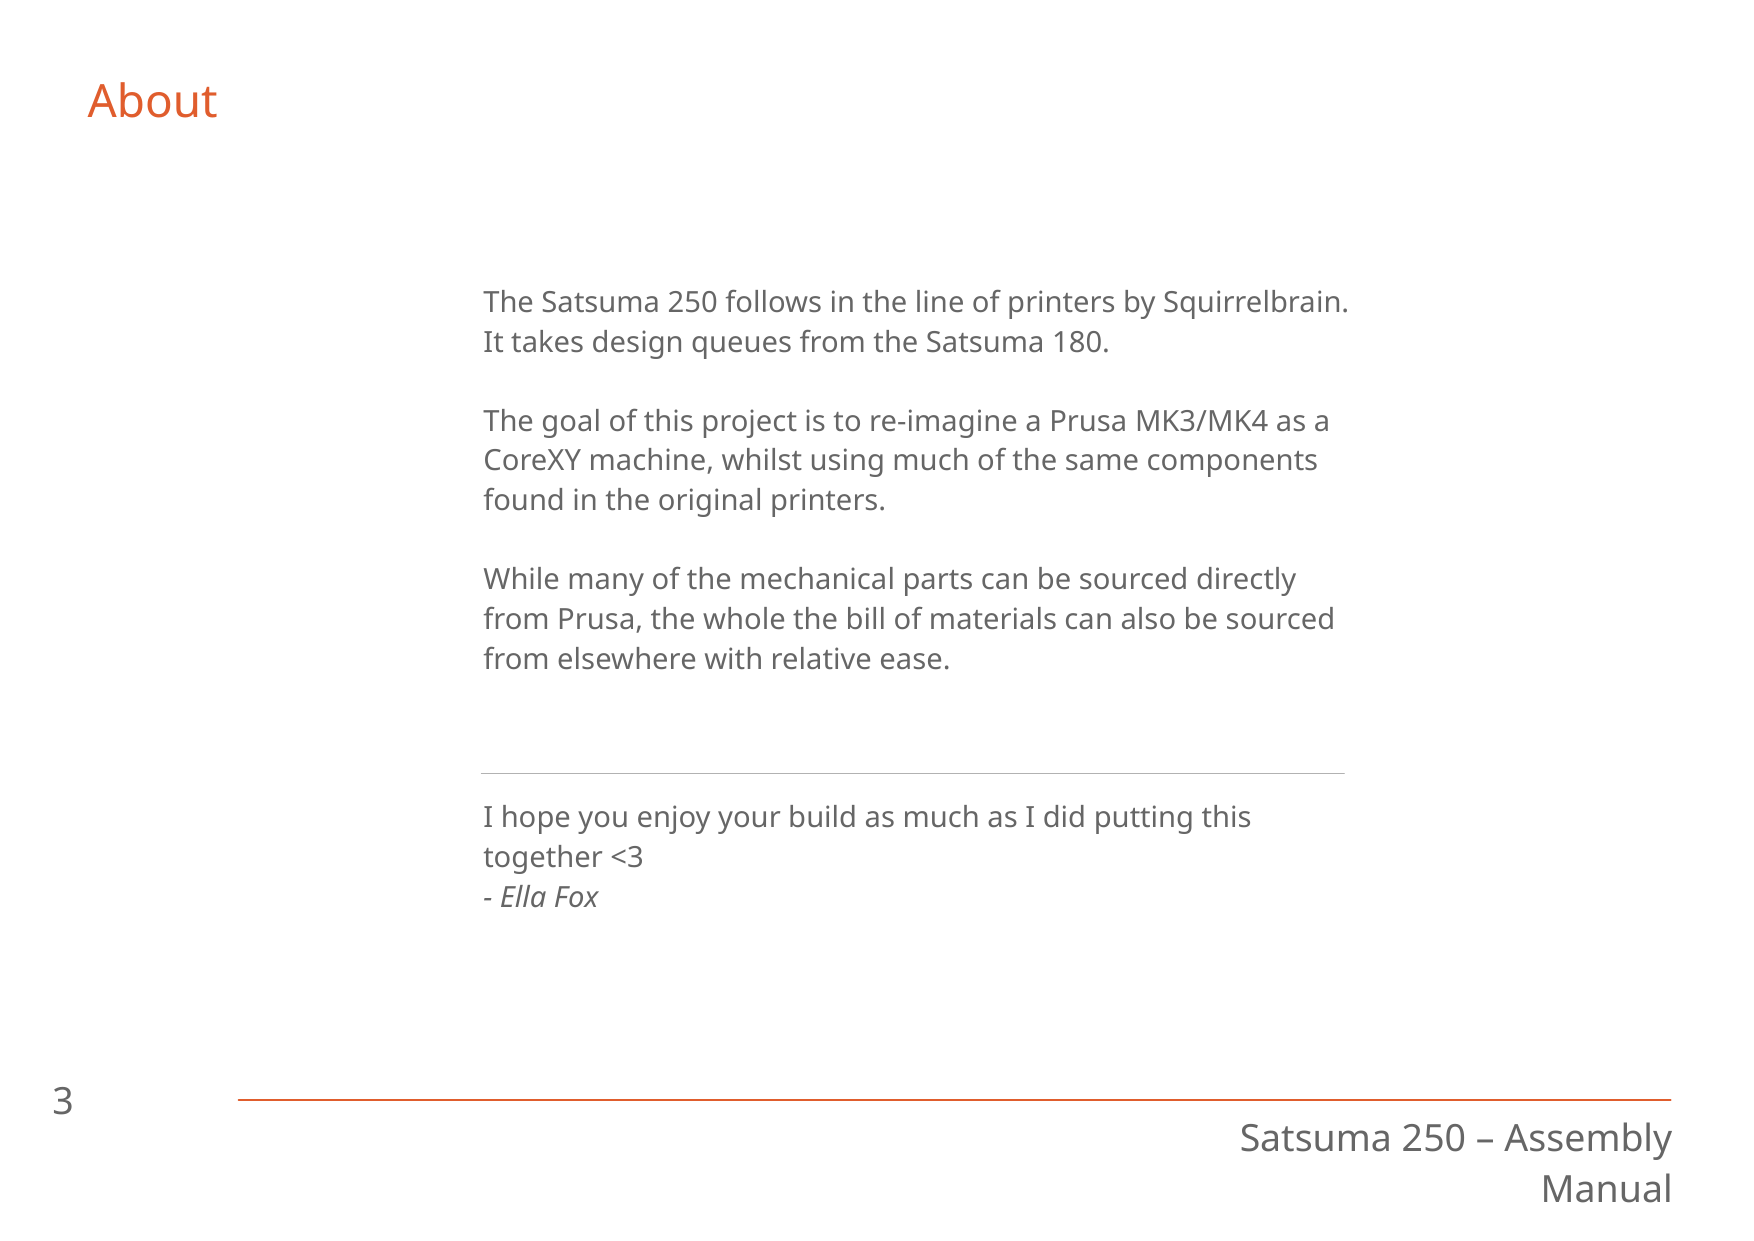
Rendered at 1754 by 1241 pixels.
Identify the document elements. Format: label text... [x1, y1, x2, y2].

title About [87, 74, 1667, 126]
text_box <number> [57, 1044, 232, 1157]
list The Satsuma 250 follows in the line of printers by Squirrelbrain. It takes design queues from the Satsuma 180. The goal of this project is to re-imagine a Prusa MK3/MK4 as a CoreXY machine, whilst using much of the same components found in the original printers. While many of the mechanical parts can be sourced directly from Prusa, the whole the bill of materials can also be sourced from elsewhere with relative ease. I hope you enjoy your build as much as I did putting this together <3 - Ella Fox [412, 187, 1351, 1010]
